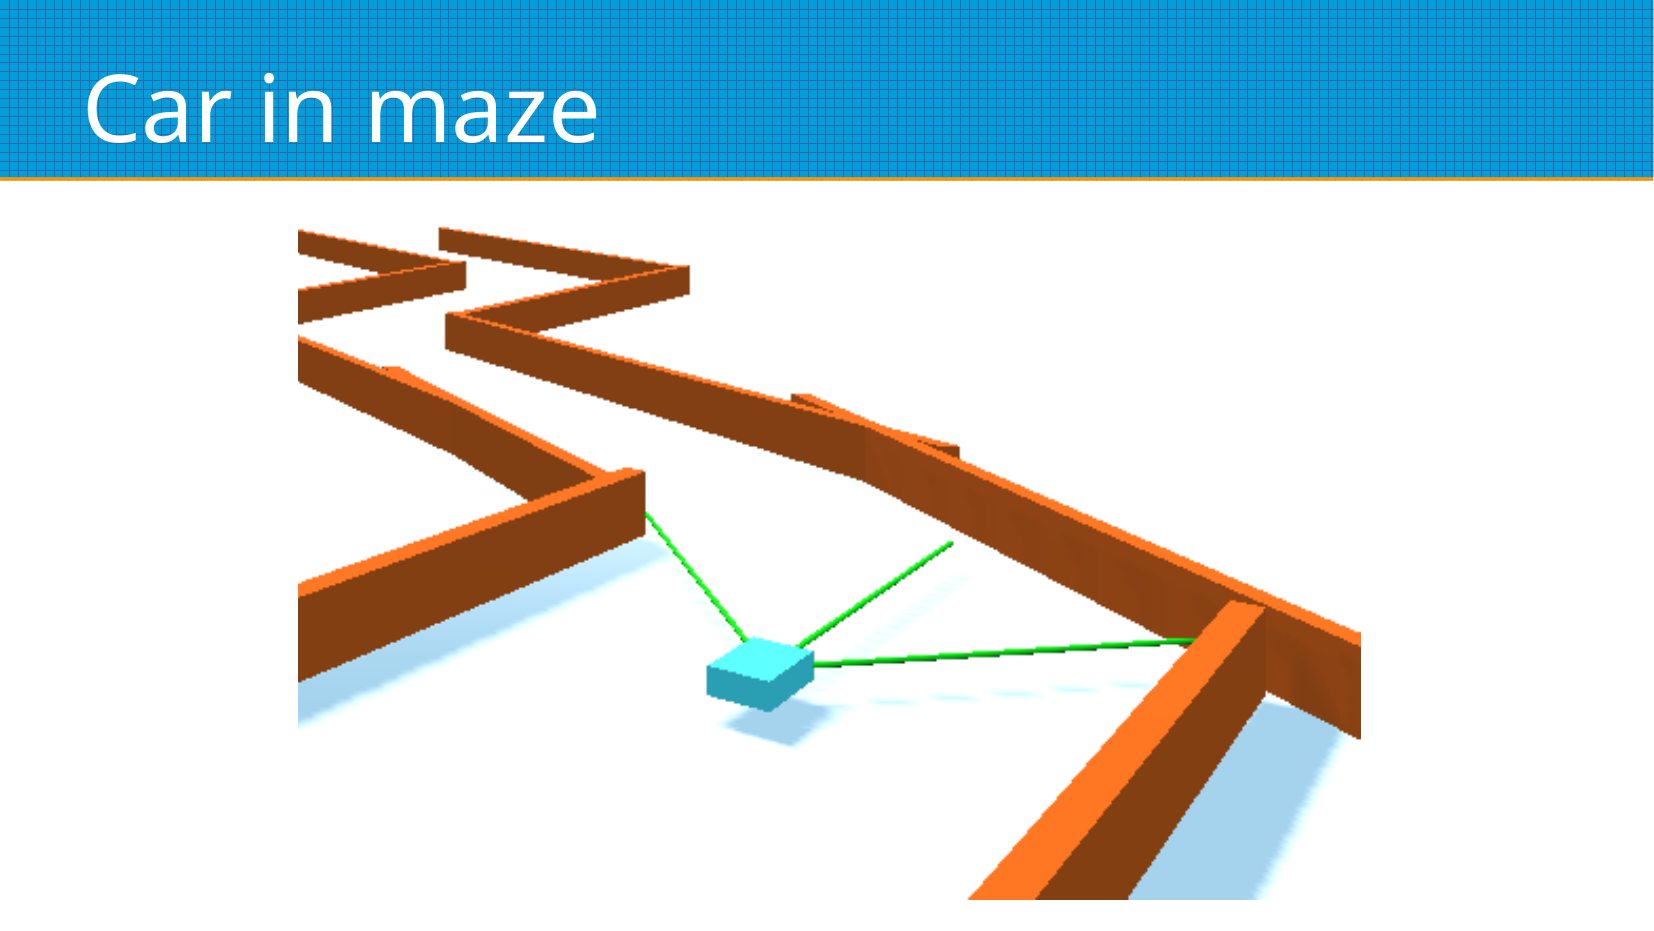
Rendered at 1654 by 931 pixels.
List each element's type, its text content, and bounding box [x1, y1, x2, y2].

picture [298, 209, 1361, 901]
title Car in maze [82, 14, 1571, 171]
